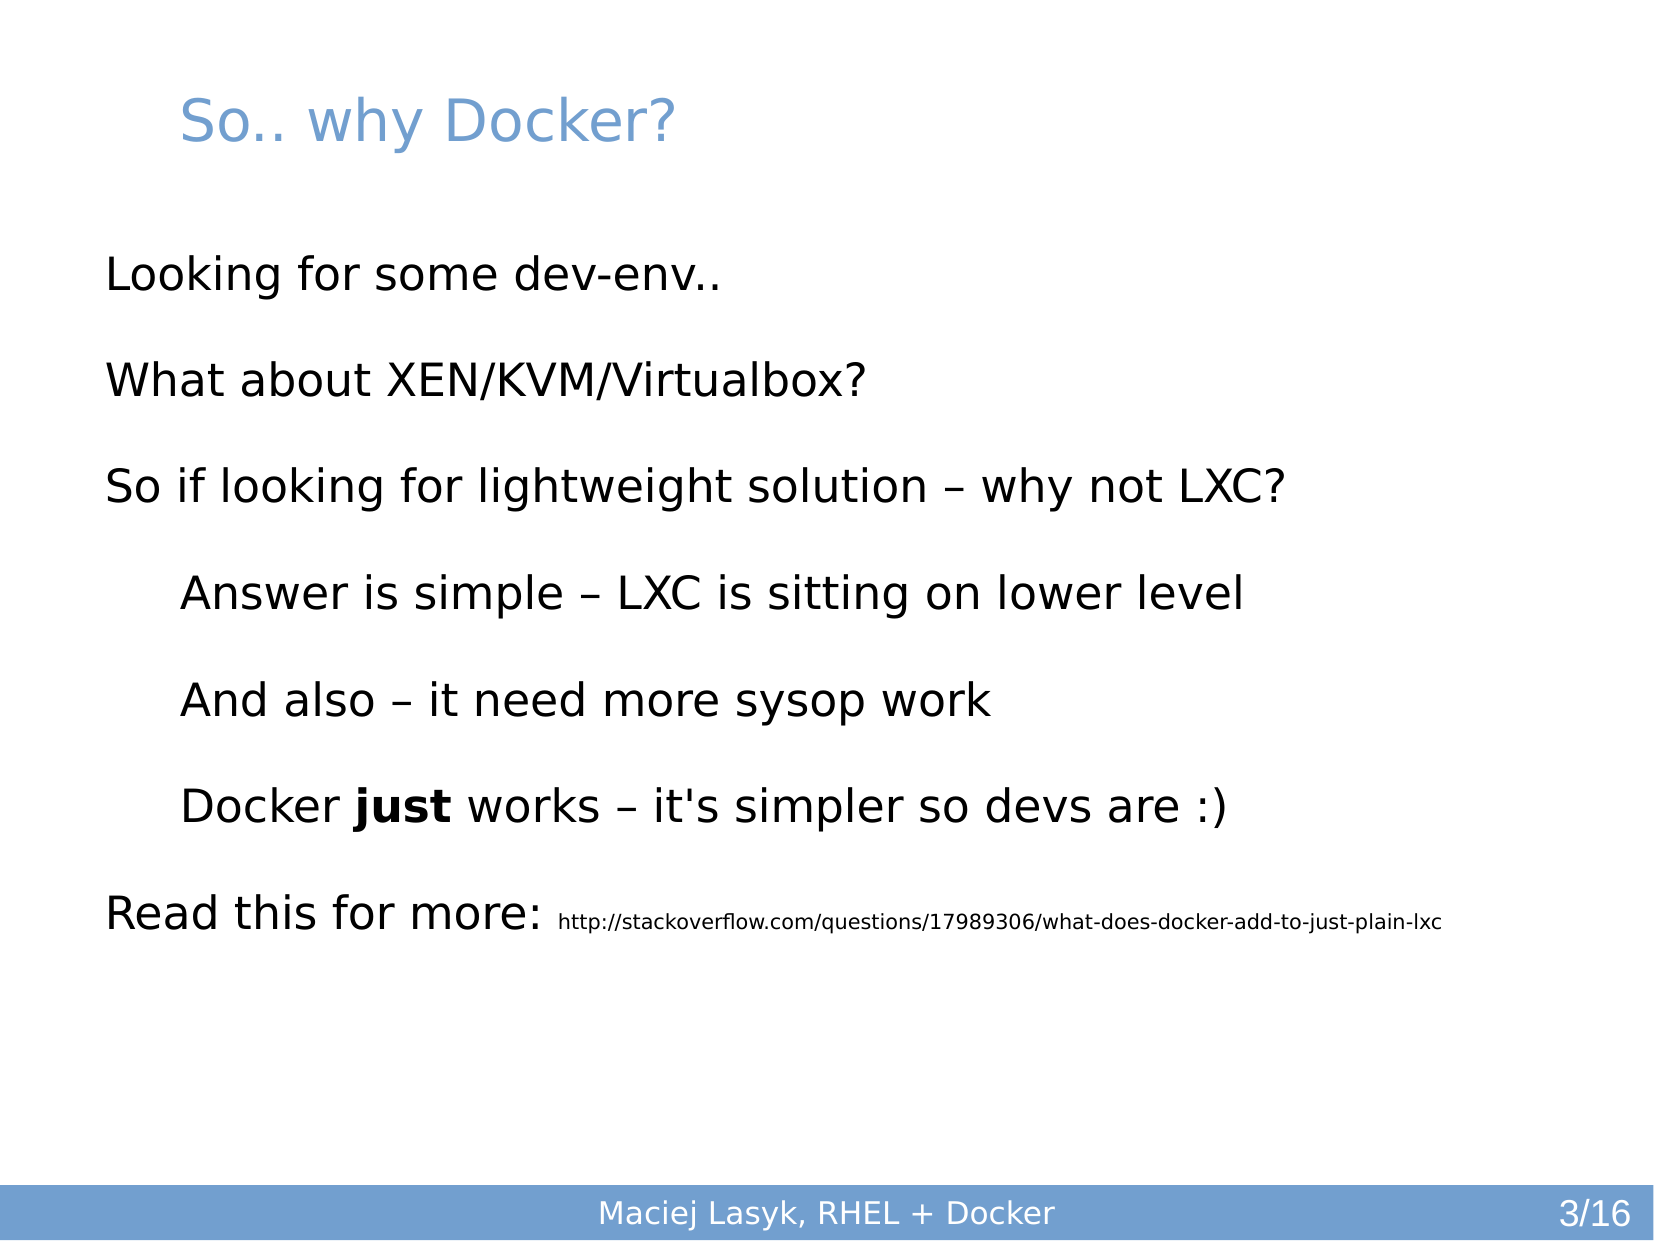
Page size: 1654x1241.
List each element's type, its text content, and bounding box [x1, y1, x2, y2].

text_box So.. why Docker? [164, 79, 694, 163]
text_box [0, 1185, 1533, 1241]
text_box 3/16 [1533, 1185, 1647, 1241]
text_box Maciej Lasyk, RHEL + Docker [583, 1188, 1071, 1240]
text_box Looking for some dev-env.. What about XEN/KVM/Virtualbox? So if looking for lightweight solution – why not LXC? Answer is simple – LXC is sitting on lower level And also – it need more sysop work Docker just works – it's simpler so devs are :) Read this for more: http://stackoverflow.com/questions/17989306/what-does-docker-add-to-just-plain-lxc [90, 240, 1457, 948]
text_box [1647, 1185, 1654, 1241]
